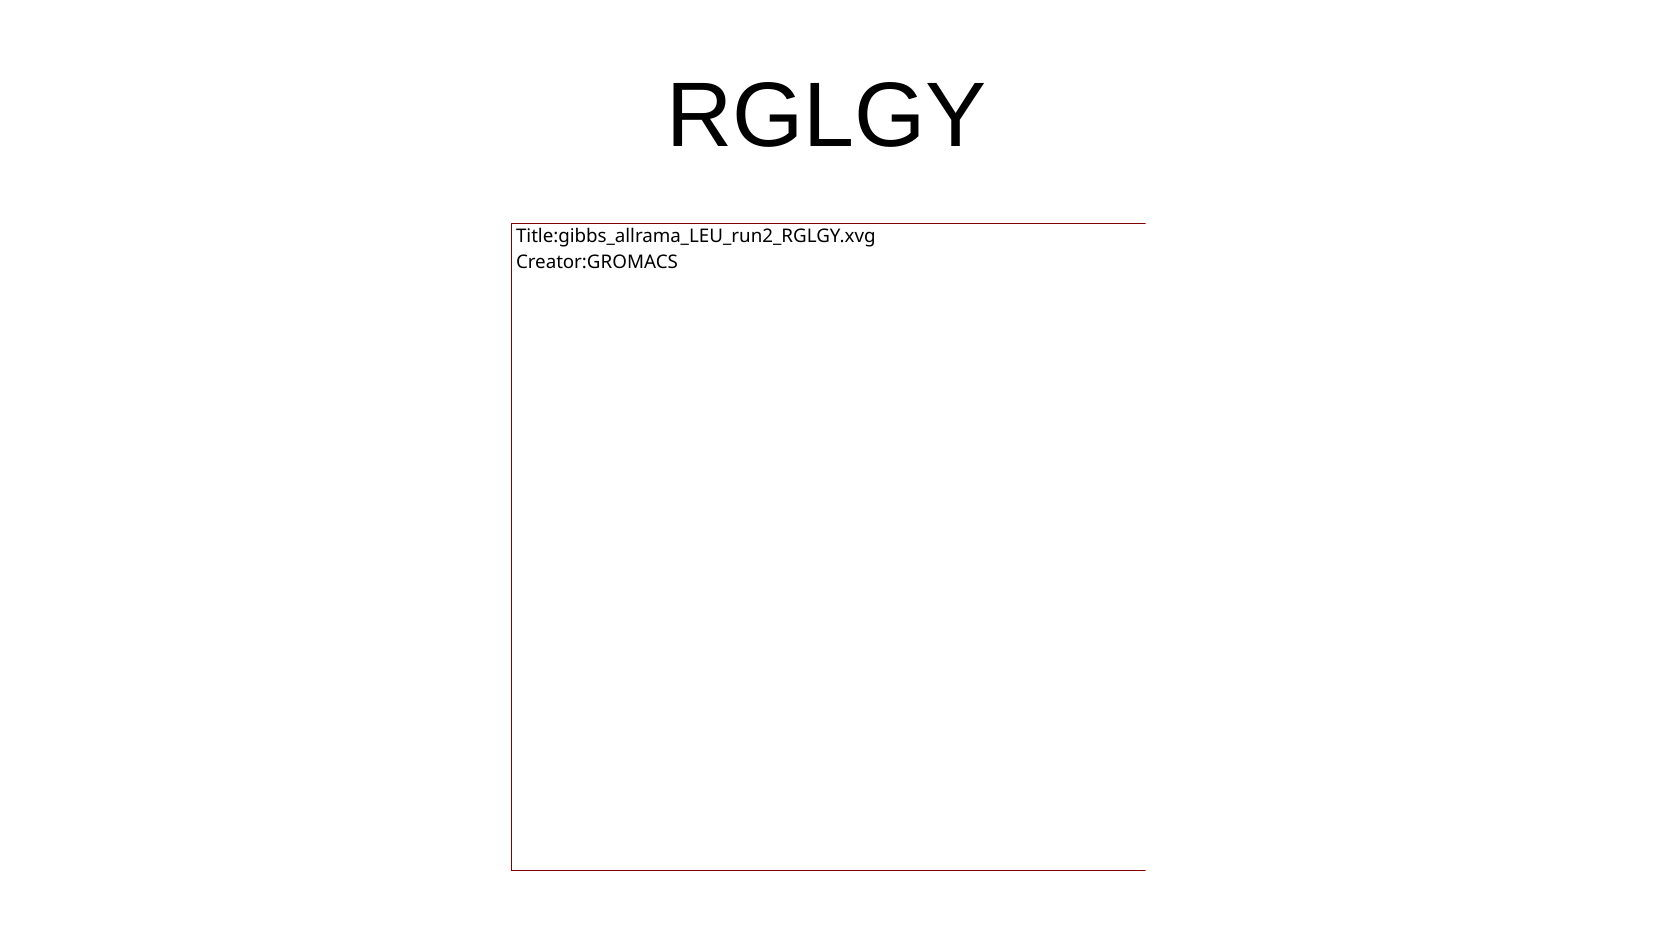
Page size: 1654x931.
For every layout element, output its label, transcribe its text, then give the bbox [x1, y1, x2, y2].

picture [510, 221, 1146, 871]
title RGLGY [82, 37, 1571, 193]
